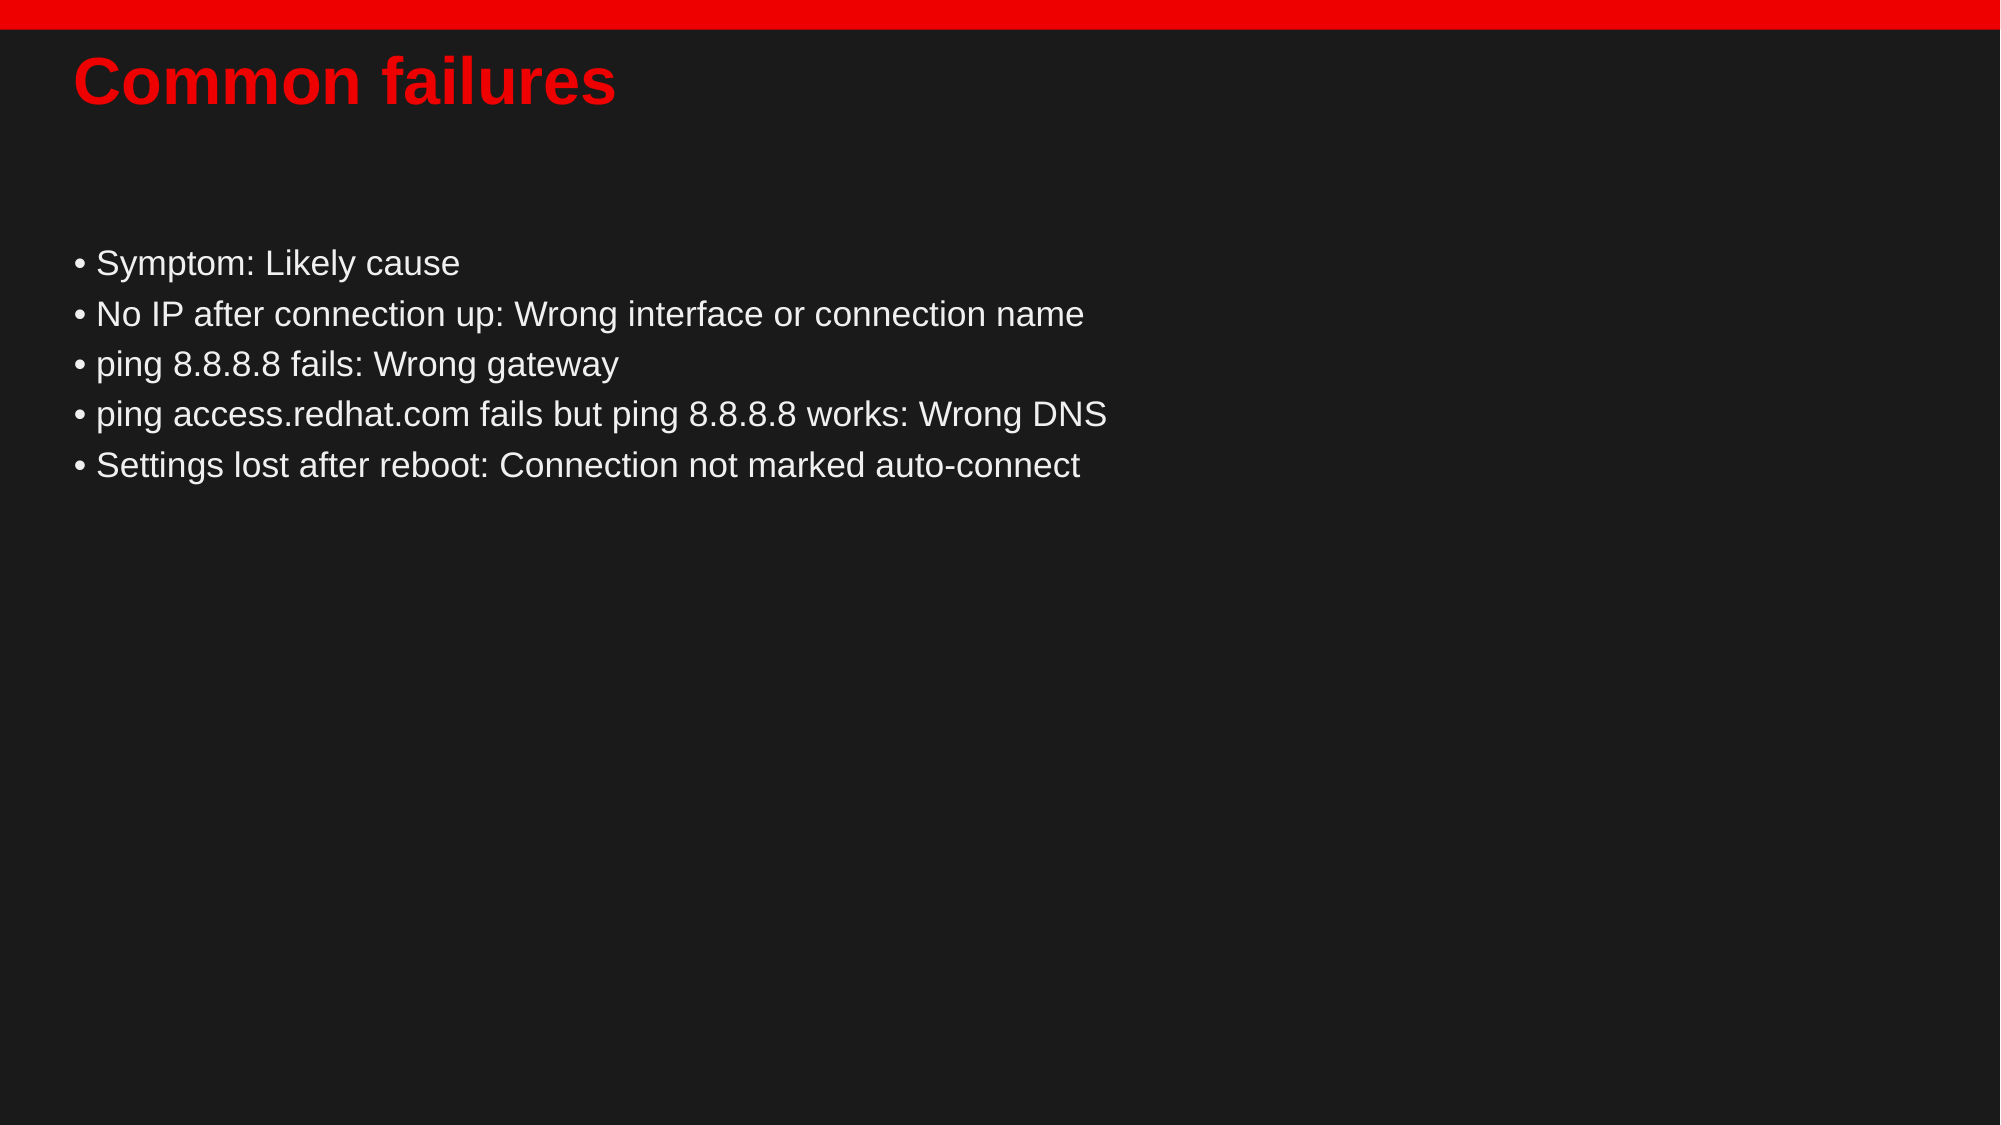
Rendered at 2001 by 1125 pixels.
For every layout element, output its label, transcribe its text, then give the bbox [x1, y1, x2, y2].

text_box Common failures [59, 36, 1942, 208]
text_box [0, 0, 2001, 30]
text_box • Symptom: Likely cause • No IP after connection up: Wrong interface or connection name • ping 8.8.8.8 fails: Wrong gateway • ping access.redhat.com fails but ping 8.8.8.8 works: Wrong DNS • Settings lost after reboot: Connection not marked auto-connect [59, 236, 1942, 1037]
